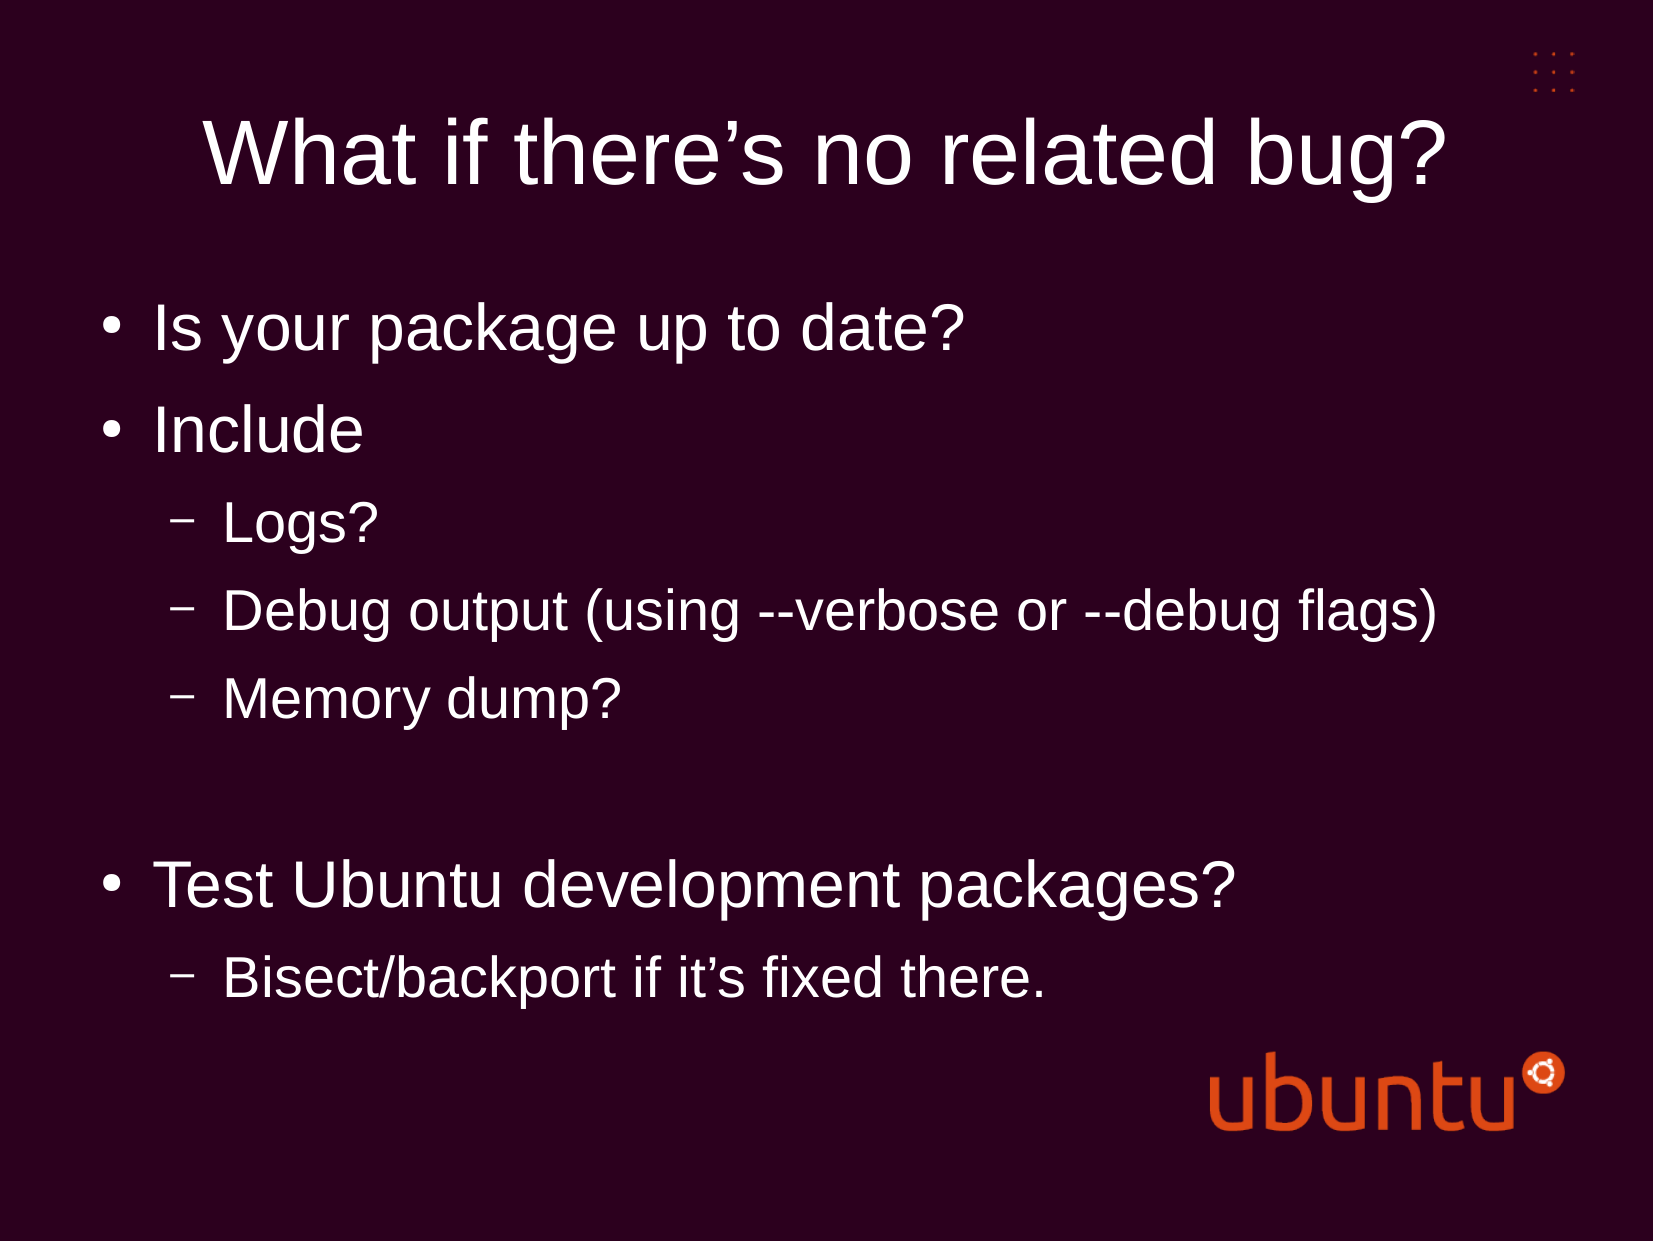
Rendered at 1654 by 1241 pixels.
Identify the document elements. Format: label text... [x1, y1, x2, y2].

picture [1571, 49, 1575, 94]
list Is your package up to date? Include Logs? Debug output (using --verbose or --debug flags) Memory dump? Test Ubuntu development packages? Bisect/backport if it’s fixed there. [82, 290, 1571, 1010]
picture [1121, 960, 1653, 1223]
title What if there’s no related bug? [82, 49, 1571, 257]
